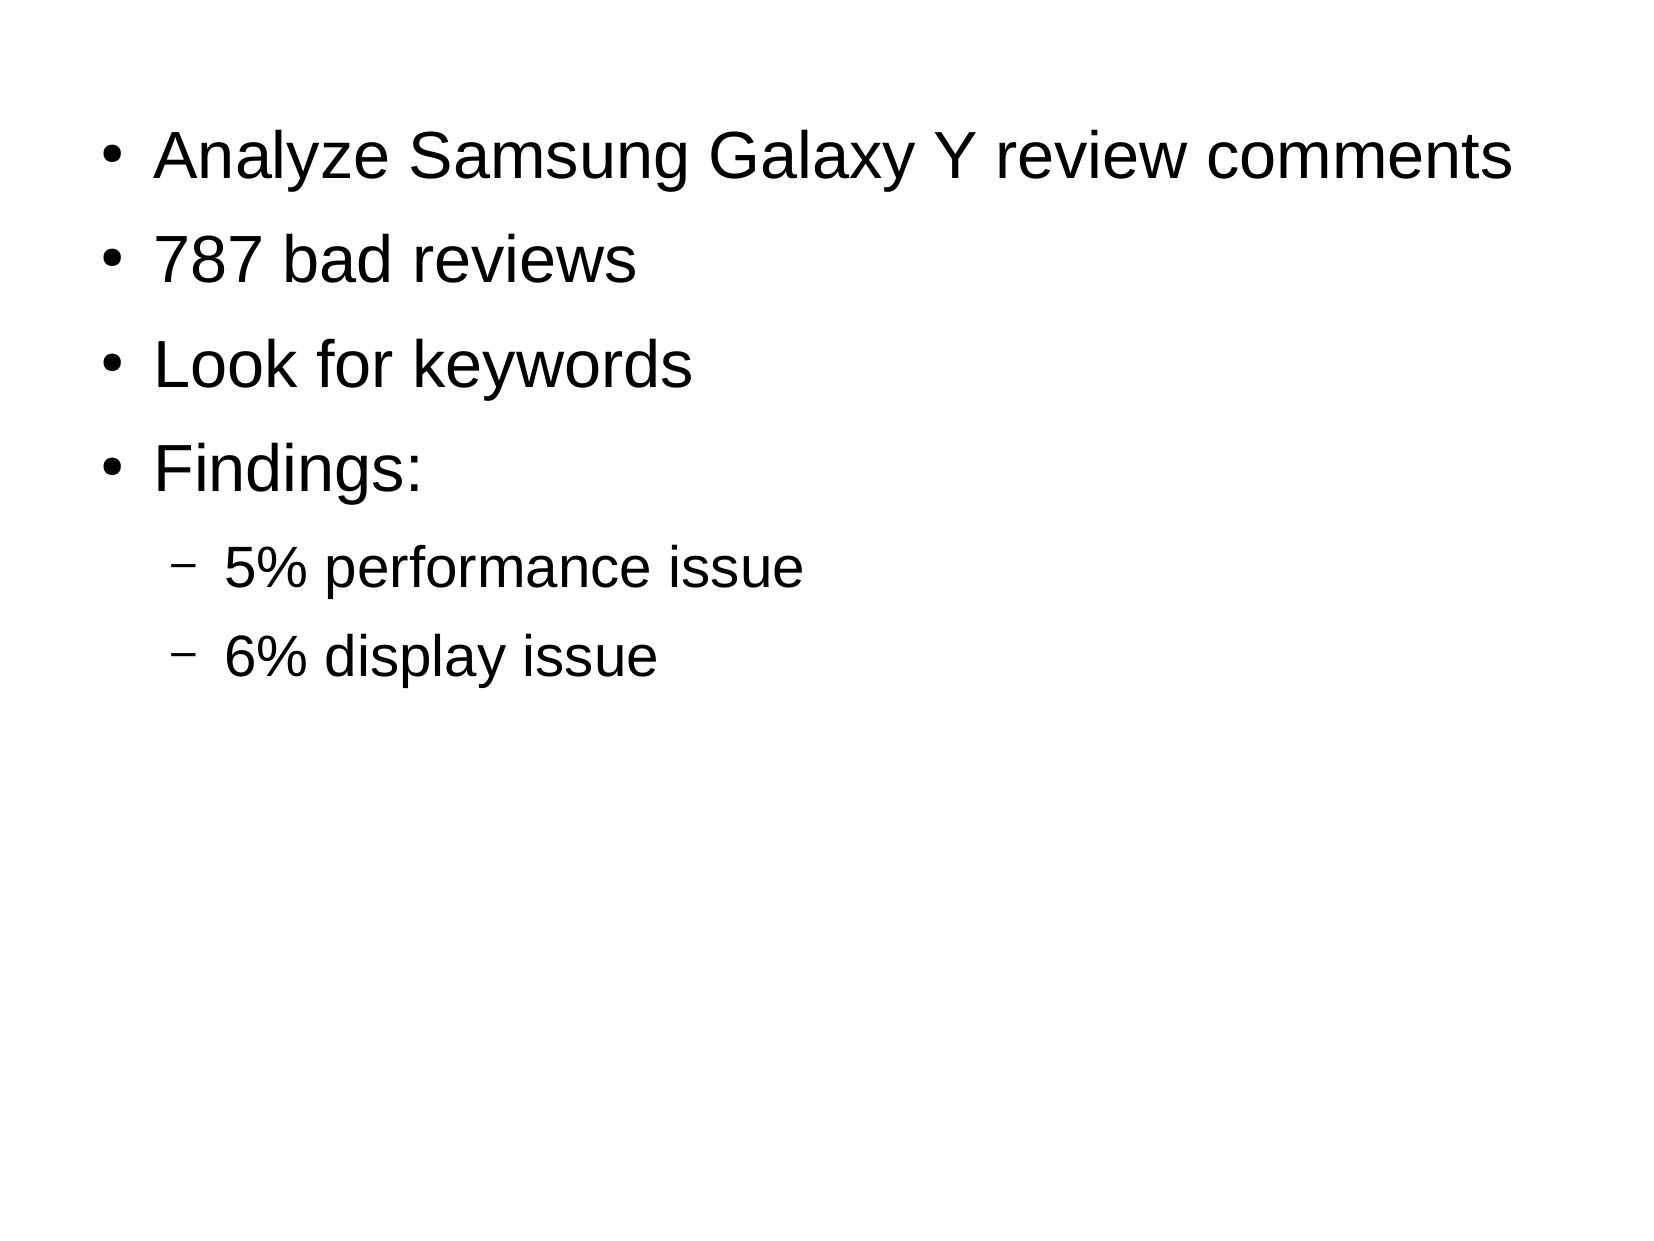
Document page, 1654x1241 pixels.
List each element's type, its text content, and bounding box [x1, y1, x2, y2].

list Analyze Samsung Galaxy Y review comments 787 bad reviews Look for keywords Findings: 5% performance issue 6% display issue [82, 118, 1571, 1010]
